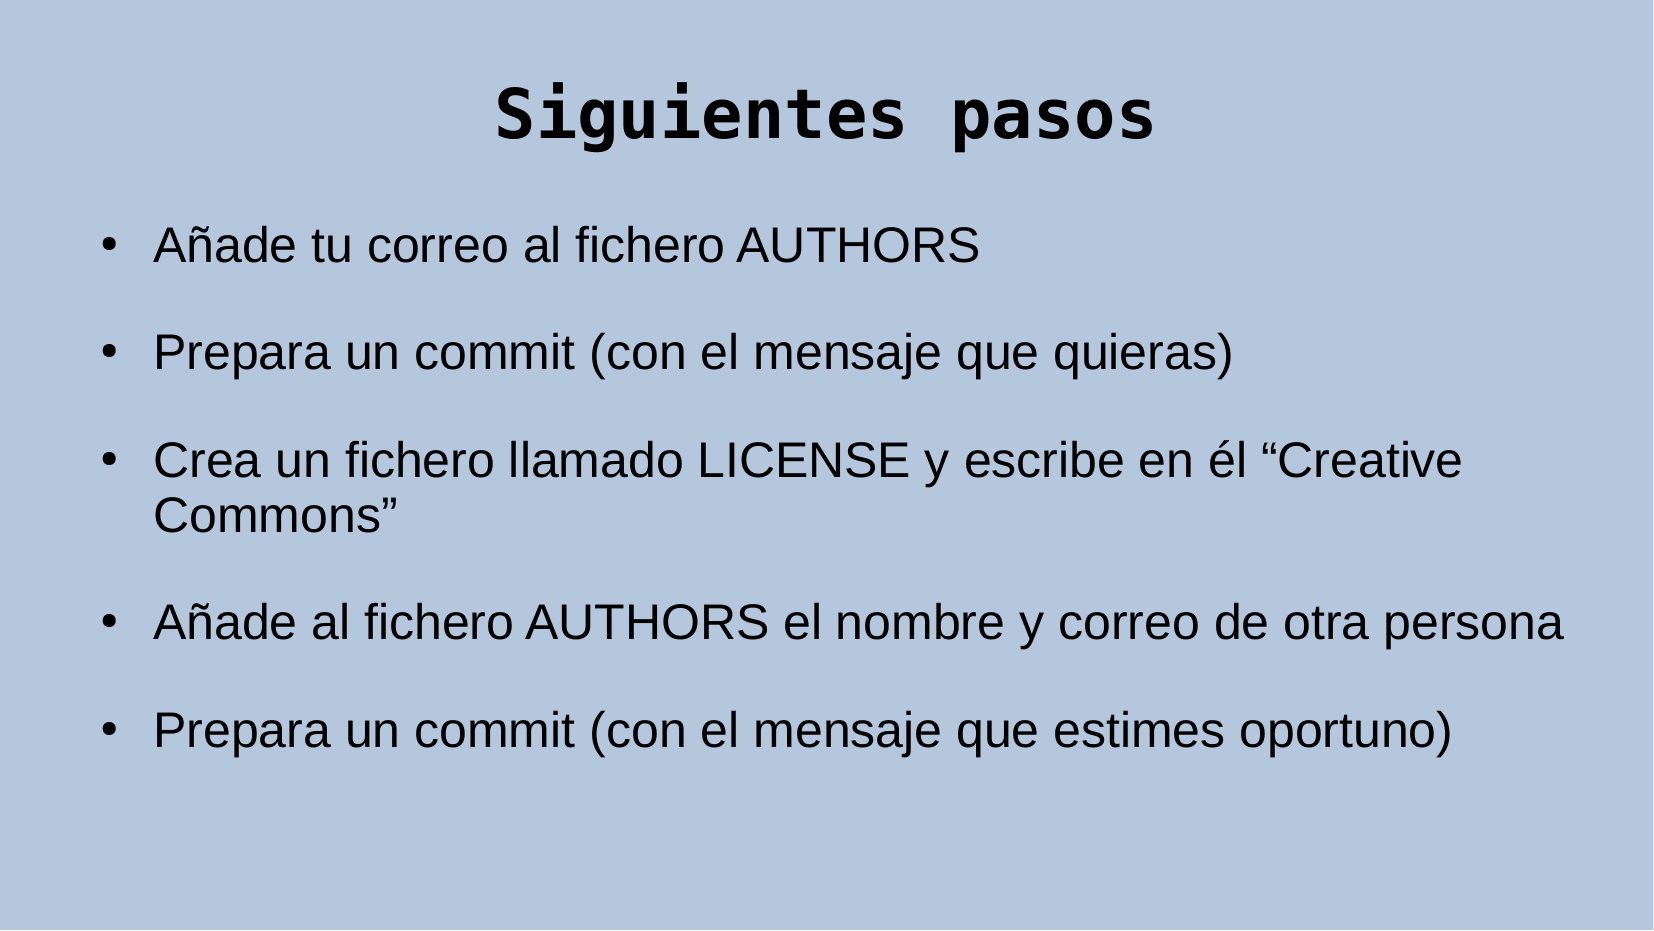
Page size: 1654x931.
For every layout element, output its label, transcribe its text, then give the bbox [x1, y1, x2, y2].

title Siguientes pasos [82, 37, 1571, 193]
list Añade tu correo al fichero AUTHORS Prepara un commit (con el mensaje que quieras) Crea un fichero llamado LICENSE y escribe en él “Creative Commons” Añade al fichero AUTHORS el nombre y correo de otra persona Prepara un commit (con el mensaje que estimes oportuno) [82, 217, 1571, 841]
